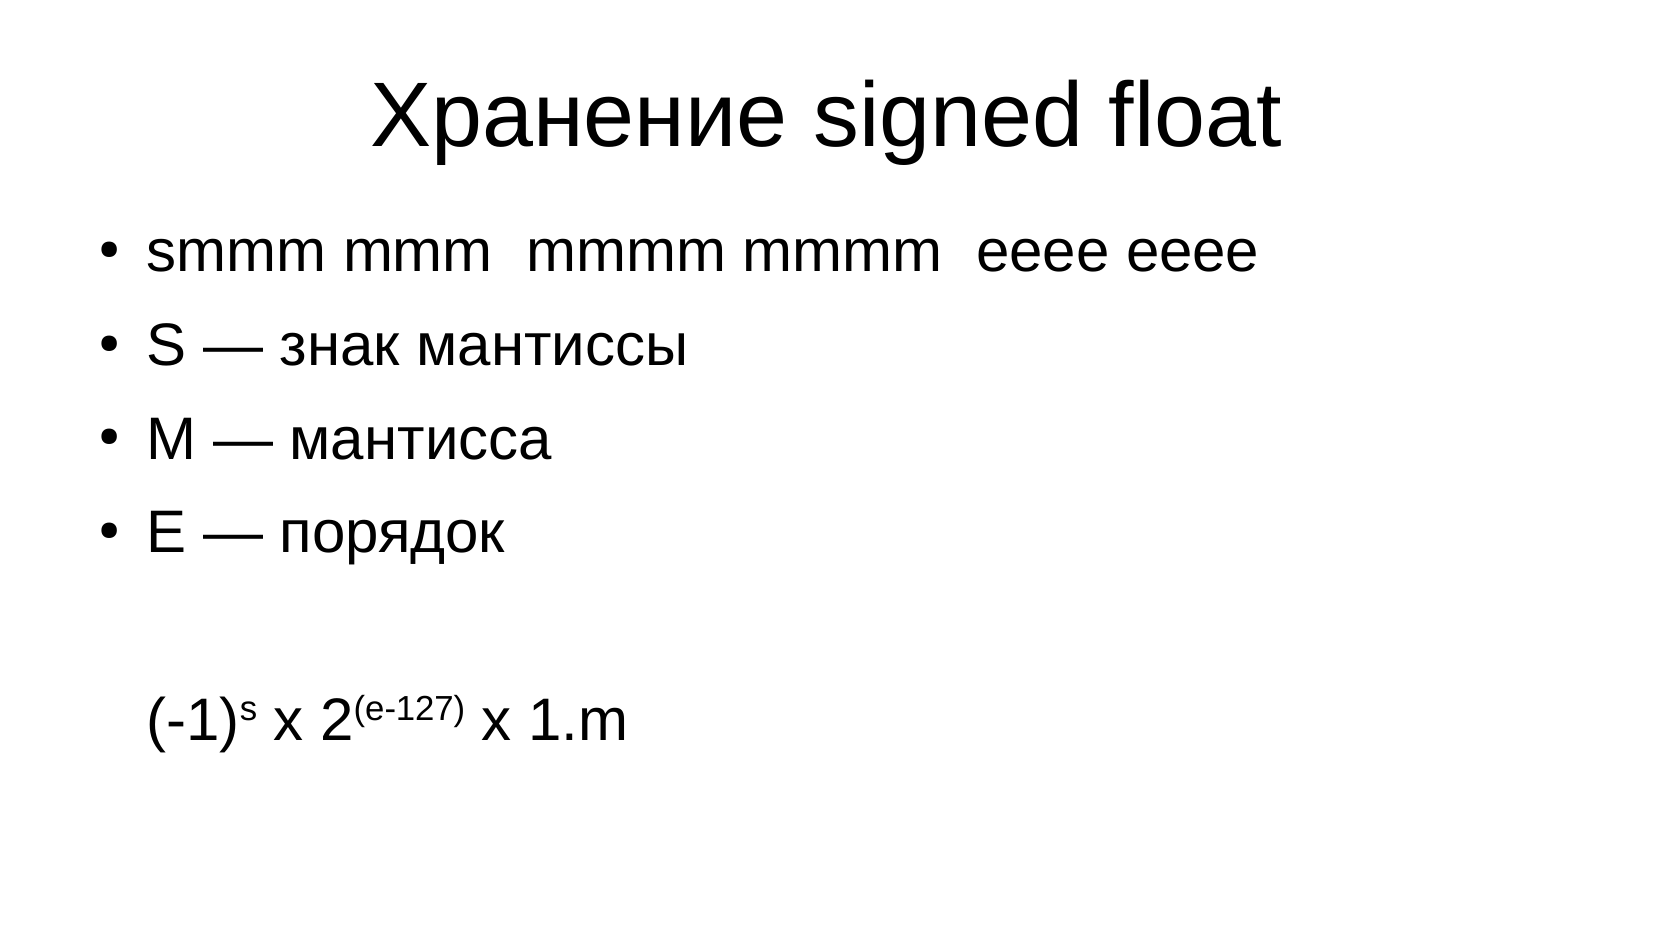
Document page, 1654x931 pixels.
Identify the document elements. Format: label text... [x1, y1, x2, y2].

list smmm mmm mmmm mmmm eeee eeee S — знак мантиссы M — мантисса E — порядок (-1)s x 2(e-127) x 1.m [82, 217, 1571, 758]
title Хранение signed float [82, 37, 1571, 193]
